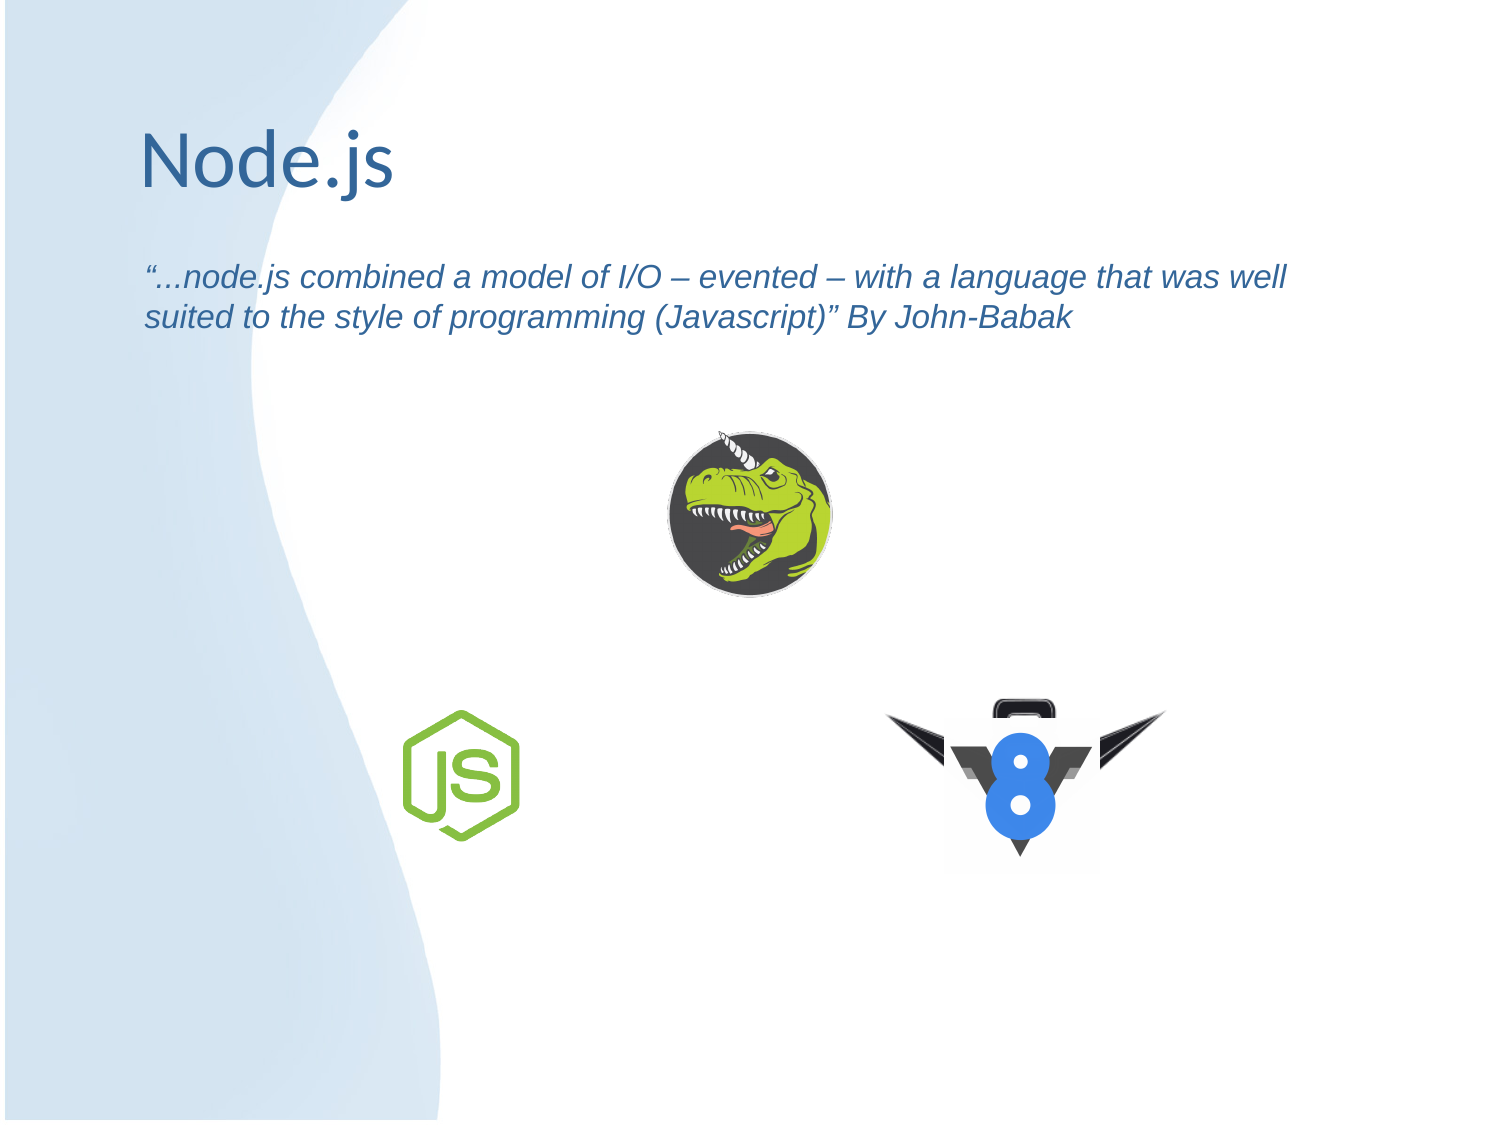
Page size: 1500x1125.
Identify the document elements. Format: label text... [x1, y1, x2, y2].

text_box “...node.js combined a model of I/O – evented – with a language that was well suited to the style of programming (Javascript)” By John-Babak [129, 247, 1383, 355]
text_box Node.js [124, 36, 1382, 272]
picture [0, 0, 1500, 1125]
